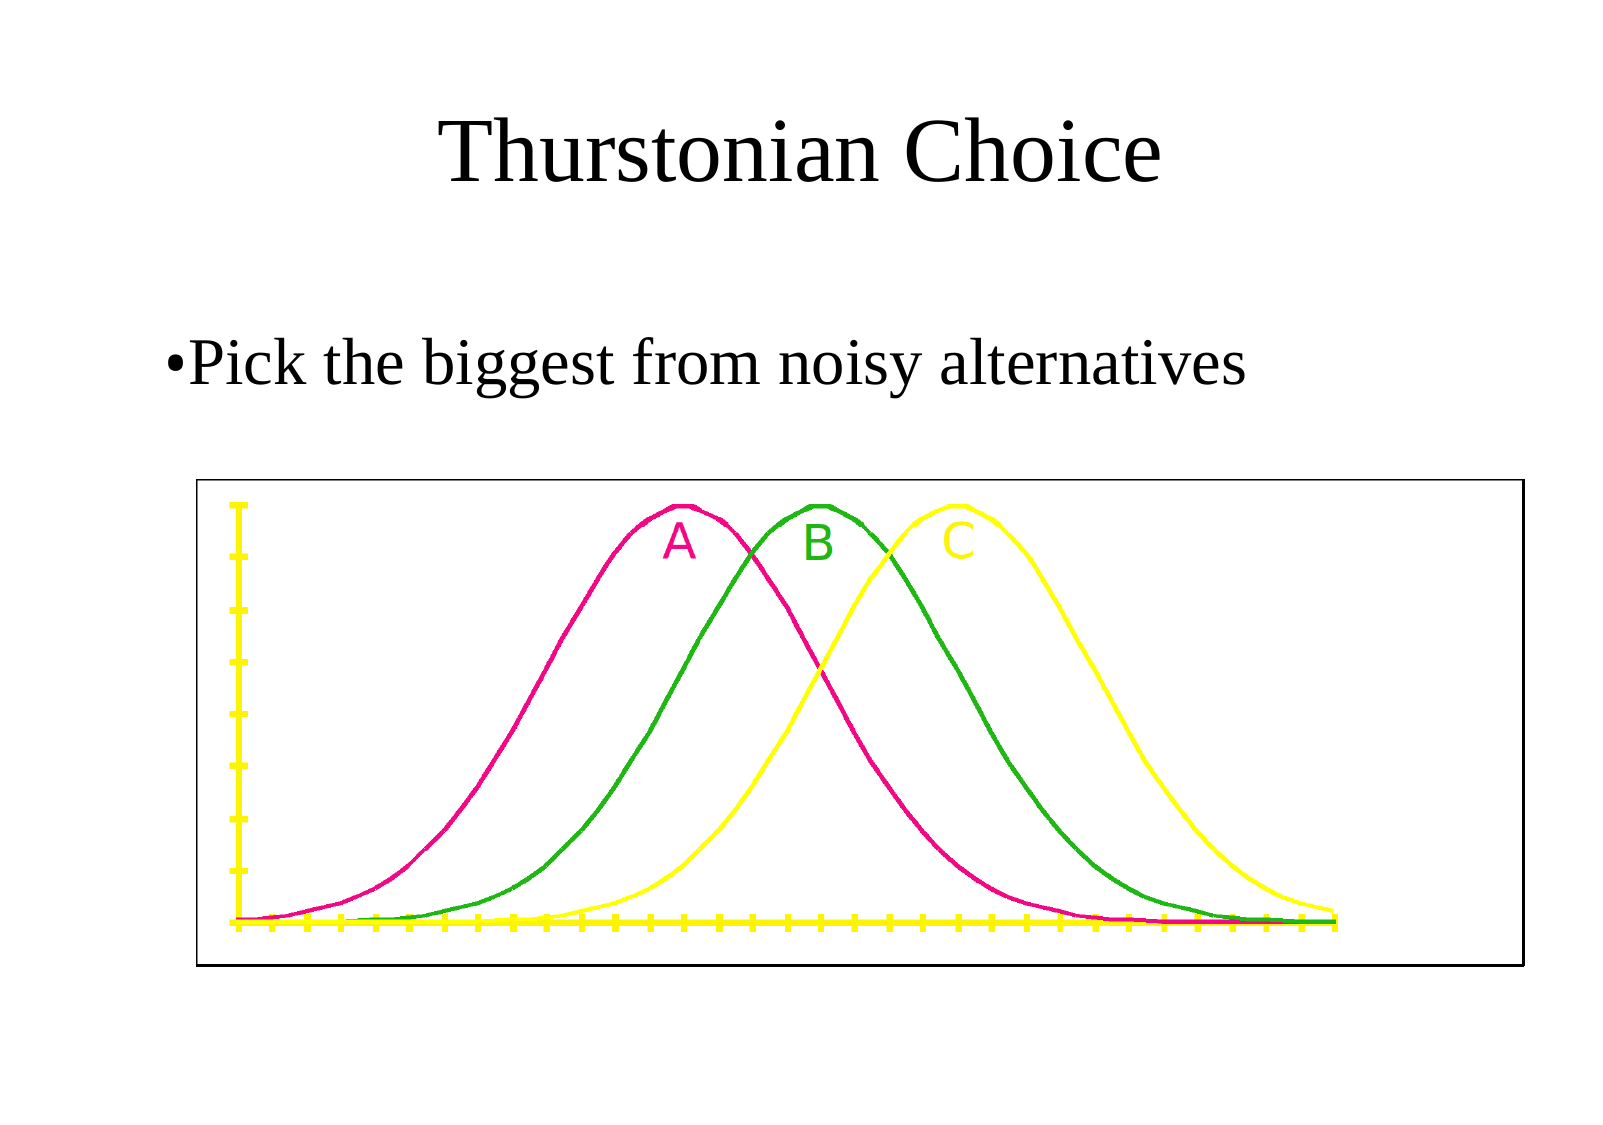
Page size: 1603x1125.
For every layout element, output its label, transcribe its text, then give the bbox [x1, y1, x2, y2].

picture [196, 479, 1527, 969]
text_box Thurstonian Choice [163, 99, 1439, 288]
text_box Pick the biggest from noisy alternatives [163, 324, 1439, 1000]
